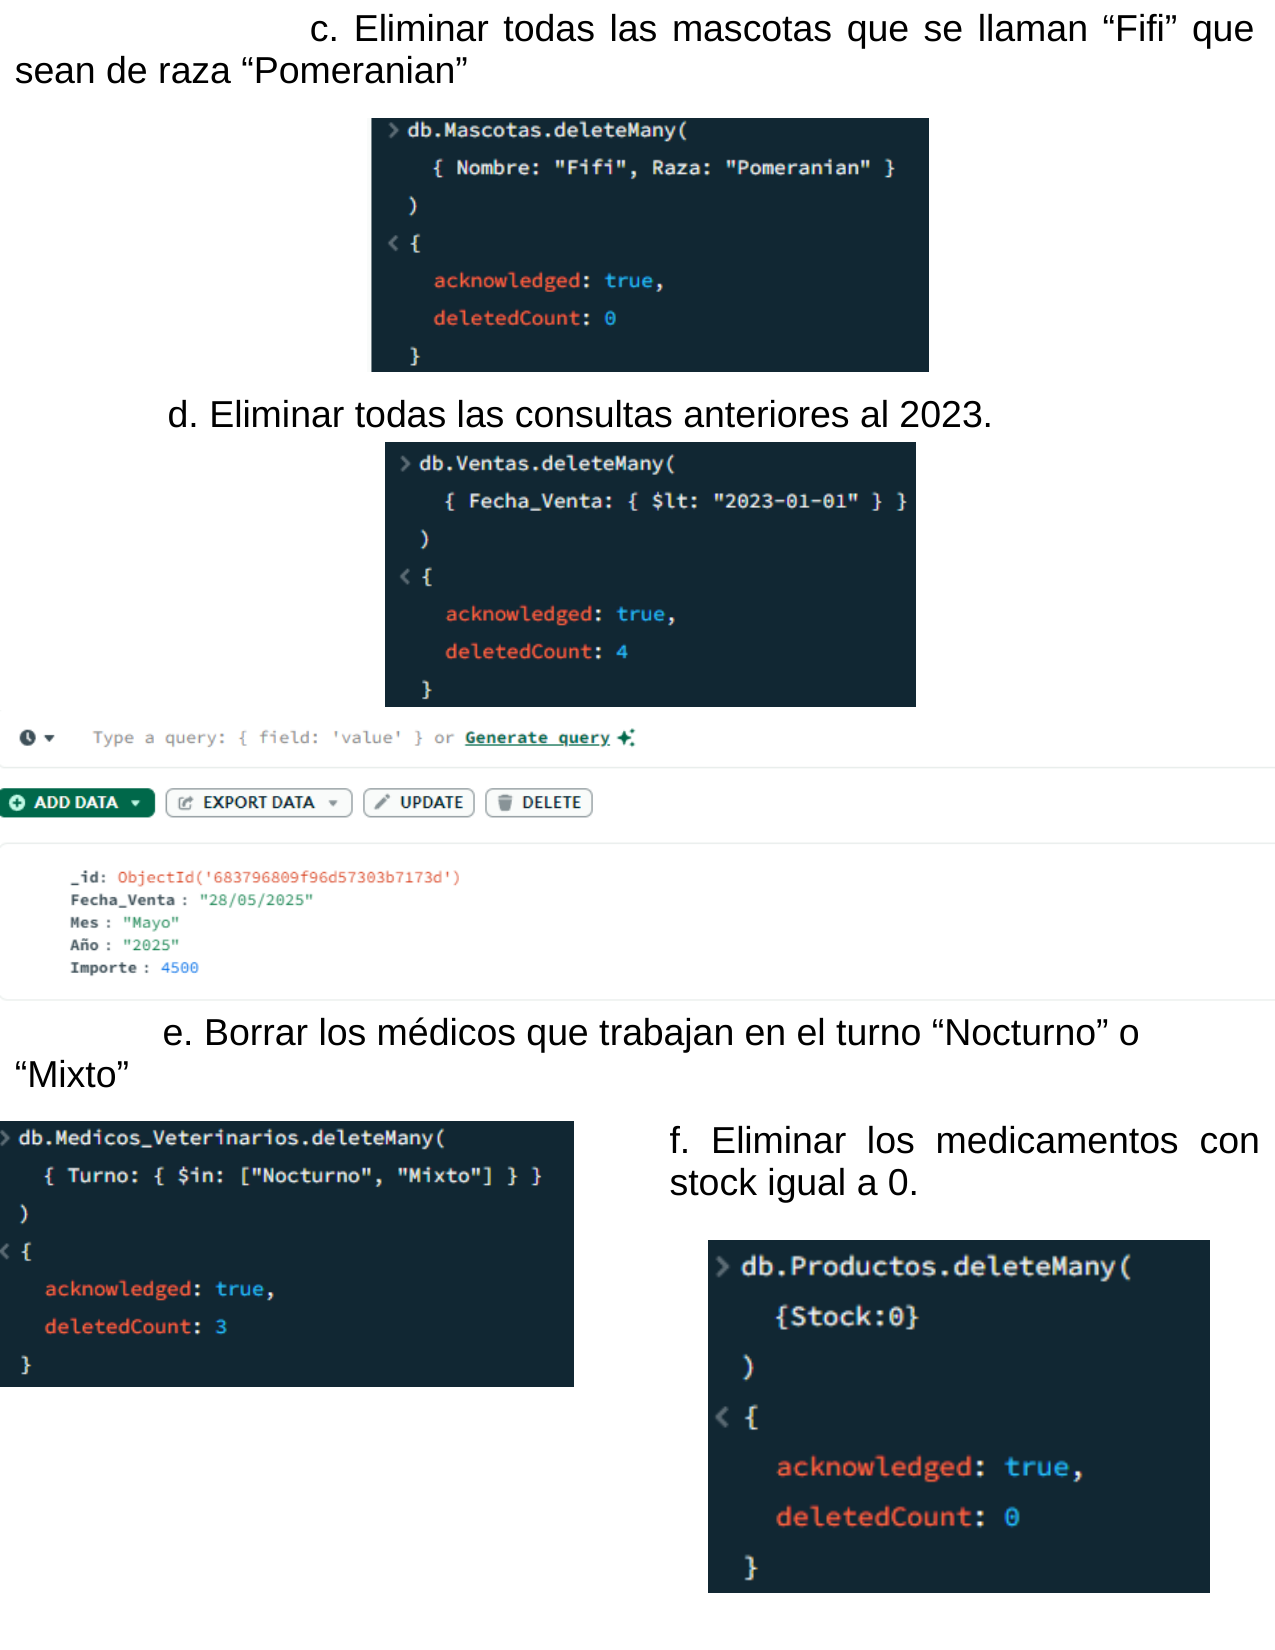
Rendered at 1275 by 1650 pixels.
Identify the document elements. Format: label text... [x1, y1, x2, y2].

picture [708, 1240, 1210, 1593]
picture [0, 710, 1275, 1003]
picture [385, 443, 916, 707]
text_box d. Eliminar todas las consultas anteriores al 2023. [5, 386, 1275, 443]
text_box e. Borrar los médicos que trabajan en el turno “Nocturno” o “Mixto” [0, 1003, 1275, 1103]
picture [367, 118, 929, 372]
text_box f. Eliminar los medicamentos con stock igual a 0. [654, 1111, 1275, 1211]
text_box c. Eliminar todas las mascotas que se llaman “Fifi” que sean de raza “Pomeranian” [0, 0, 1270, 99]
picture [0, 1121, 574, 1387]
